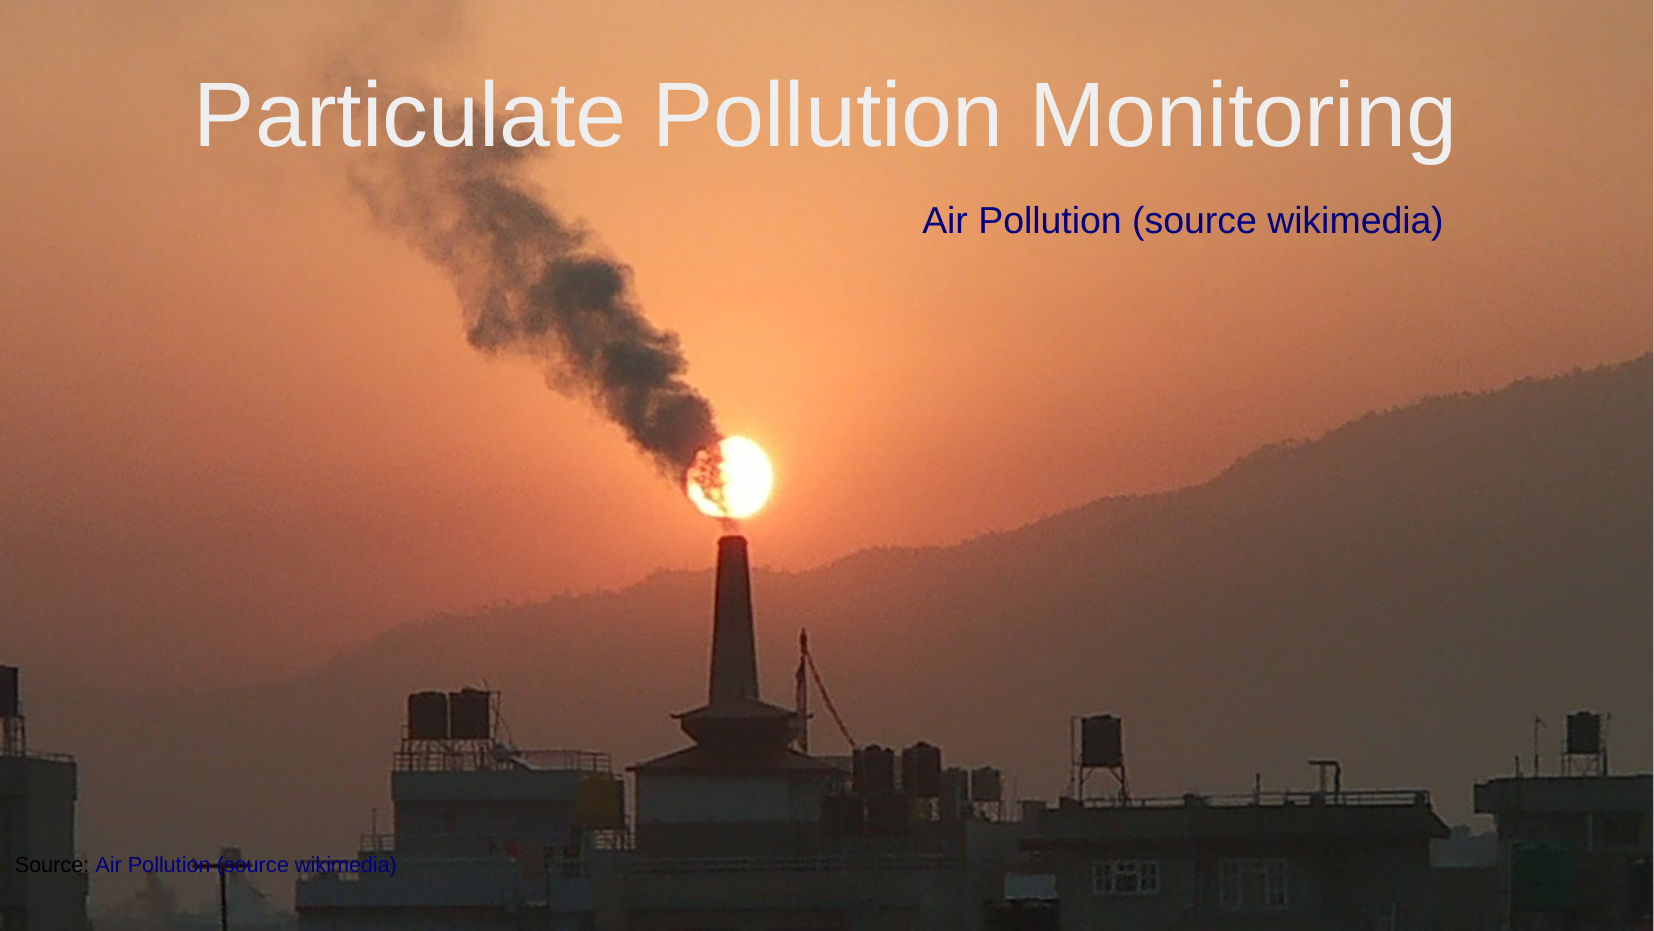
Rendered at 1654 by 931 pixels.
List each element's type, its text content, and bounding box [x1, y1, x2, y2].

text_box Source: Air Pollution (source wikimedia) [0, 845, 835, 885]
picture [0, 0, 1654, 931]
text_box Air Pollution (source wikimedia) [907, 192, 1460, 250]
title Particulate Pollution Monitoring [82, 37, 1571, 193]
